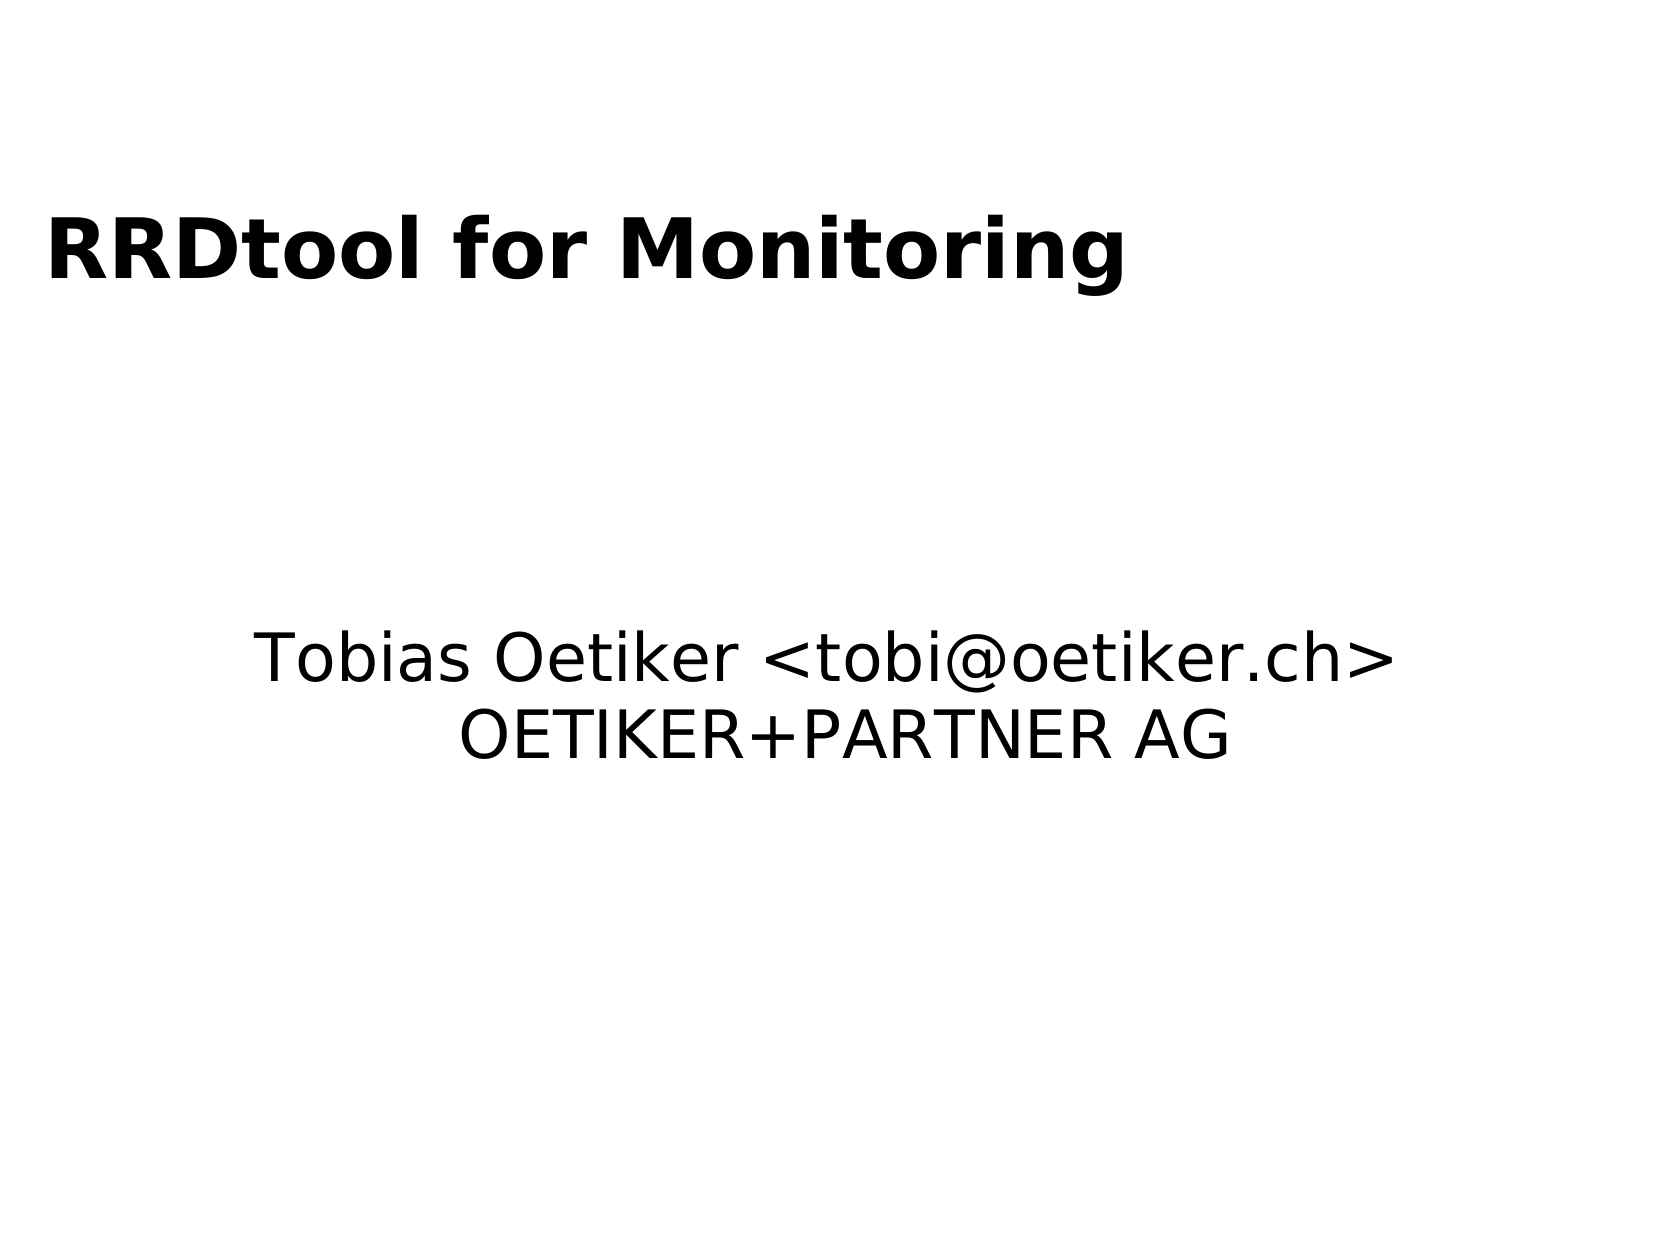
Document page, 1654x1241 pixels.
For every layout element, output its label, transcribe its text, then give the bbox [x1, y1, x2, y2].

subtitle Tobias Oetiker <tobi@oetiker.ch> OETIKER+PARTNER AG [50, 295, 1571, 1099]
title RRDtool for Monitoring [44, 133, 1583, 367]
